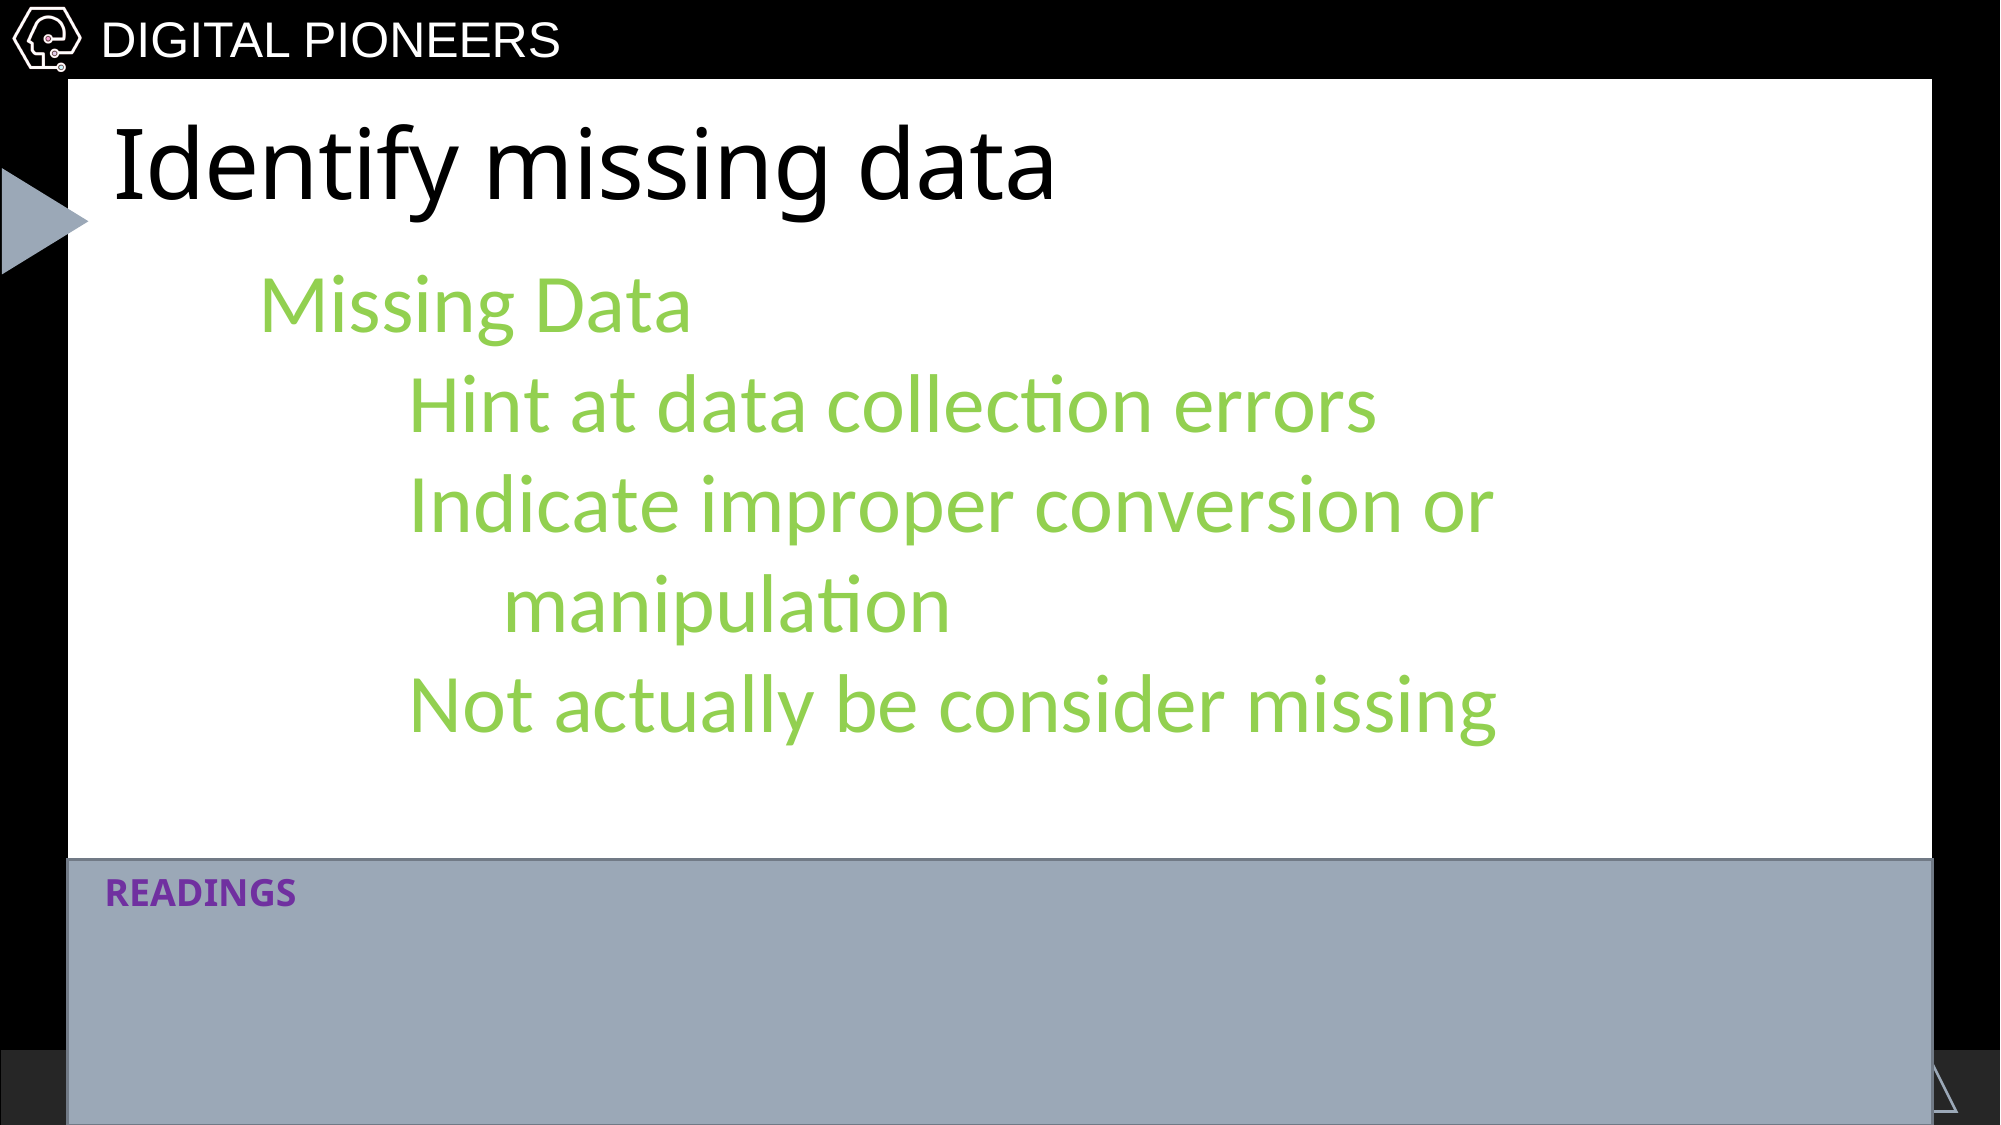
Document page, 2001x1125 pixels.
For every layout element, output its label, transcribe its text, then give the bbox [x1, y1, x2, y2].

picture [7, 5, 85, 73]
text_box DIGITAL PIONEERS [85, 0, 596, 76]
text_box Missing Data Hint at data collection errors Indicate improper conversion or manipulation Not actually be consider missing [150, 242, 1749, 864]
text_box [68, 860, 1933, 1125]
title Identify missing data [98, 93, 1813, 243]
text_box READINGS [89, 861, 326, 922]
